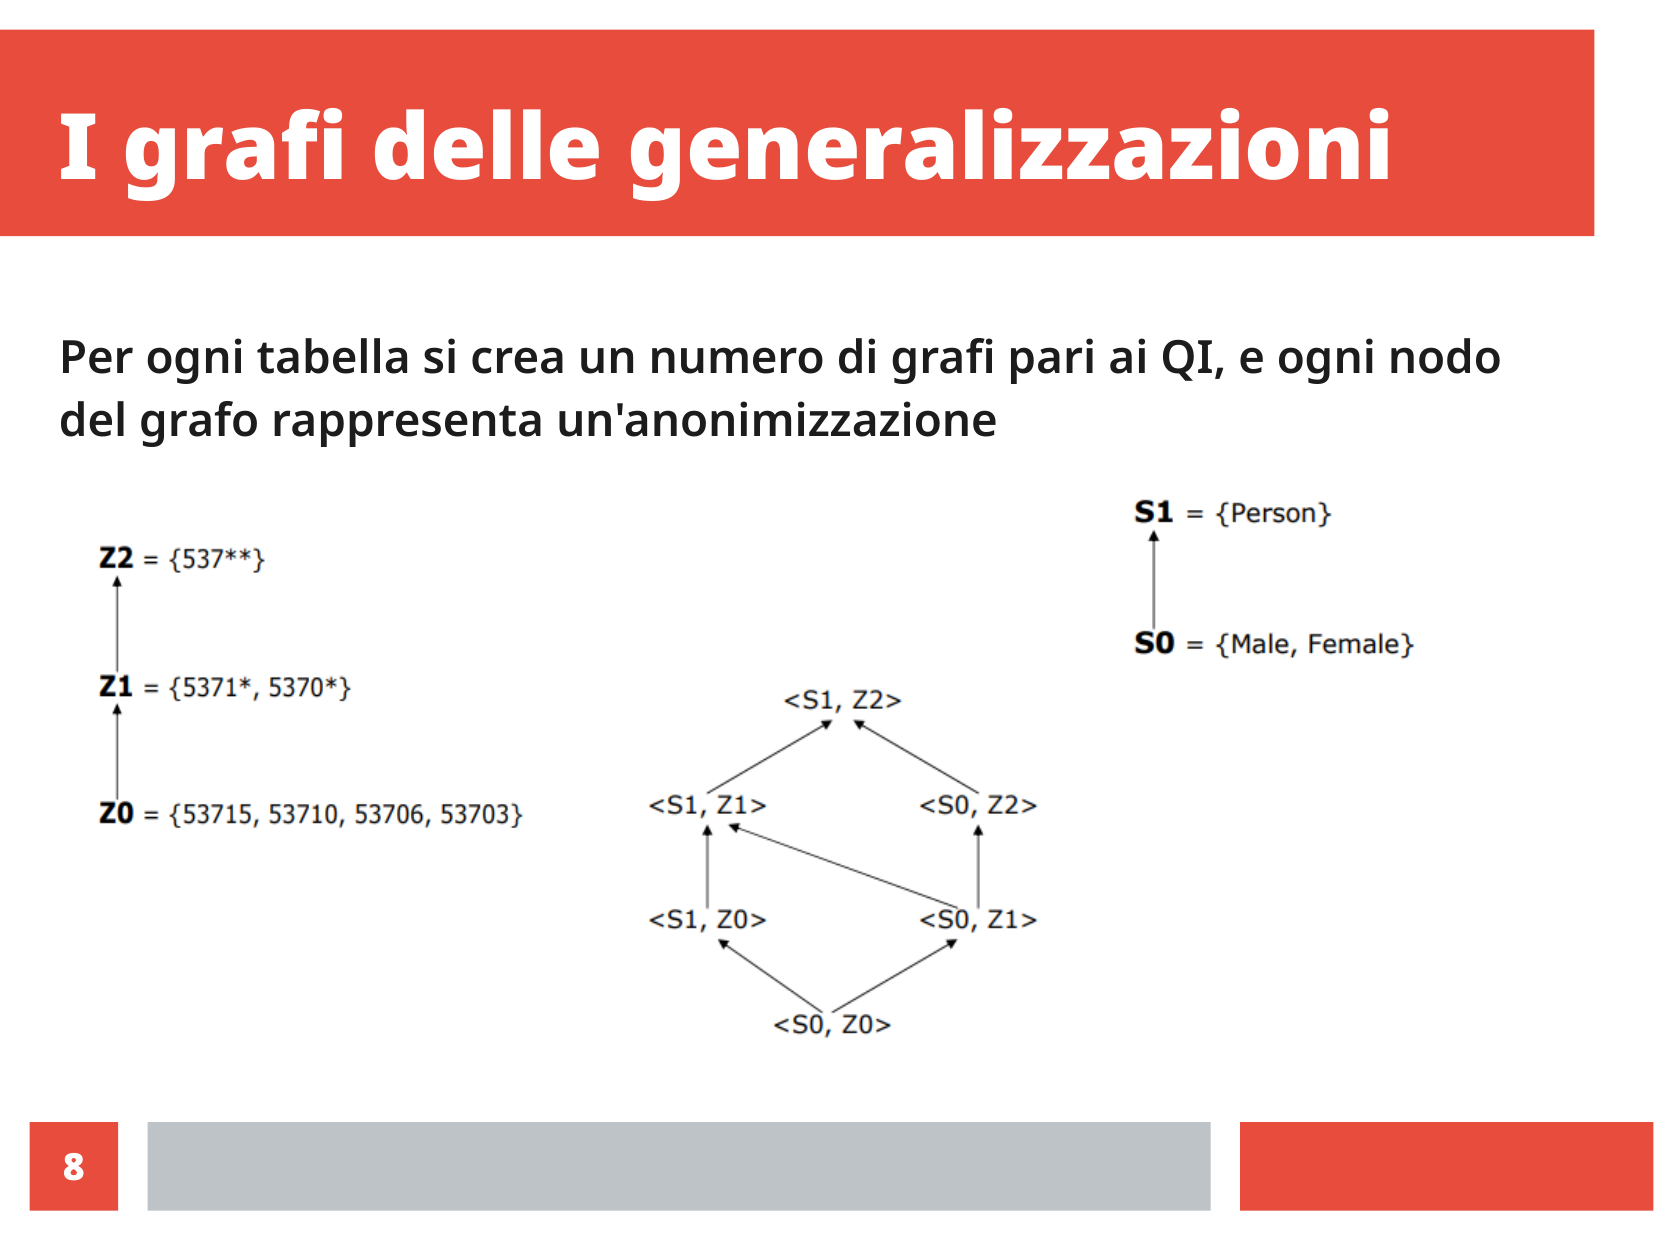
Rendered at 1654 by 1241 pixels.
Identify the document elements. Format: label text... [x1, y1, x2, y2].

picture [609, 456, 1512, 1049]
title I grafi delle generalizzazioni [59, 59, 1595, 207]
list Per ogni tabella si crea un numero di grafi pari ai QI, e ogni nodo del grafo rappresenta un'anonimizzazione [59, 324, 1565, 1093]
picture [59, 529, 526, 839]
